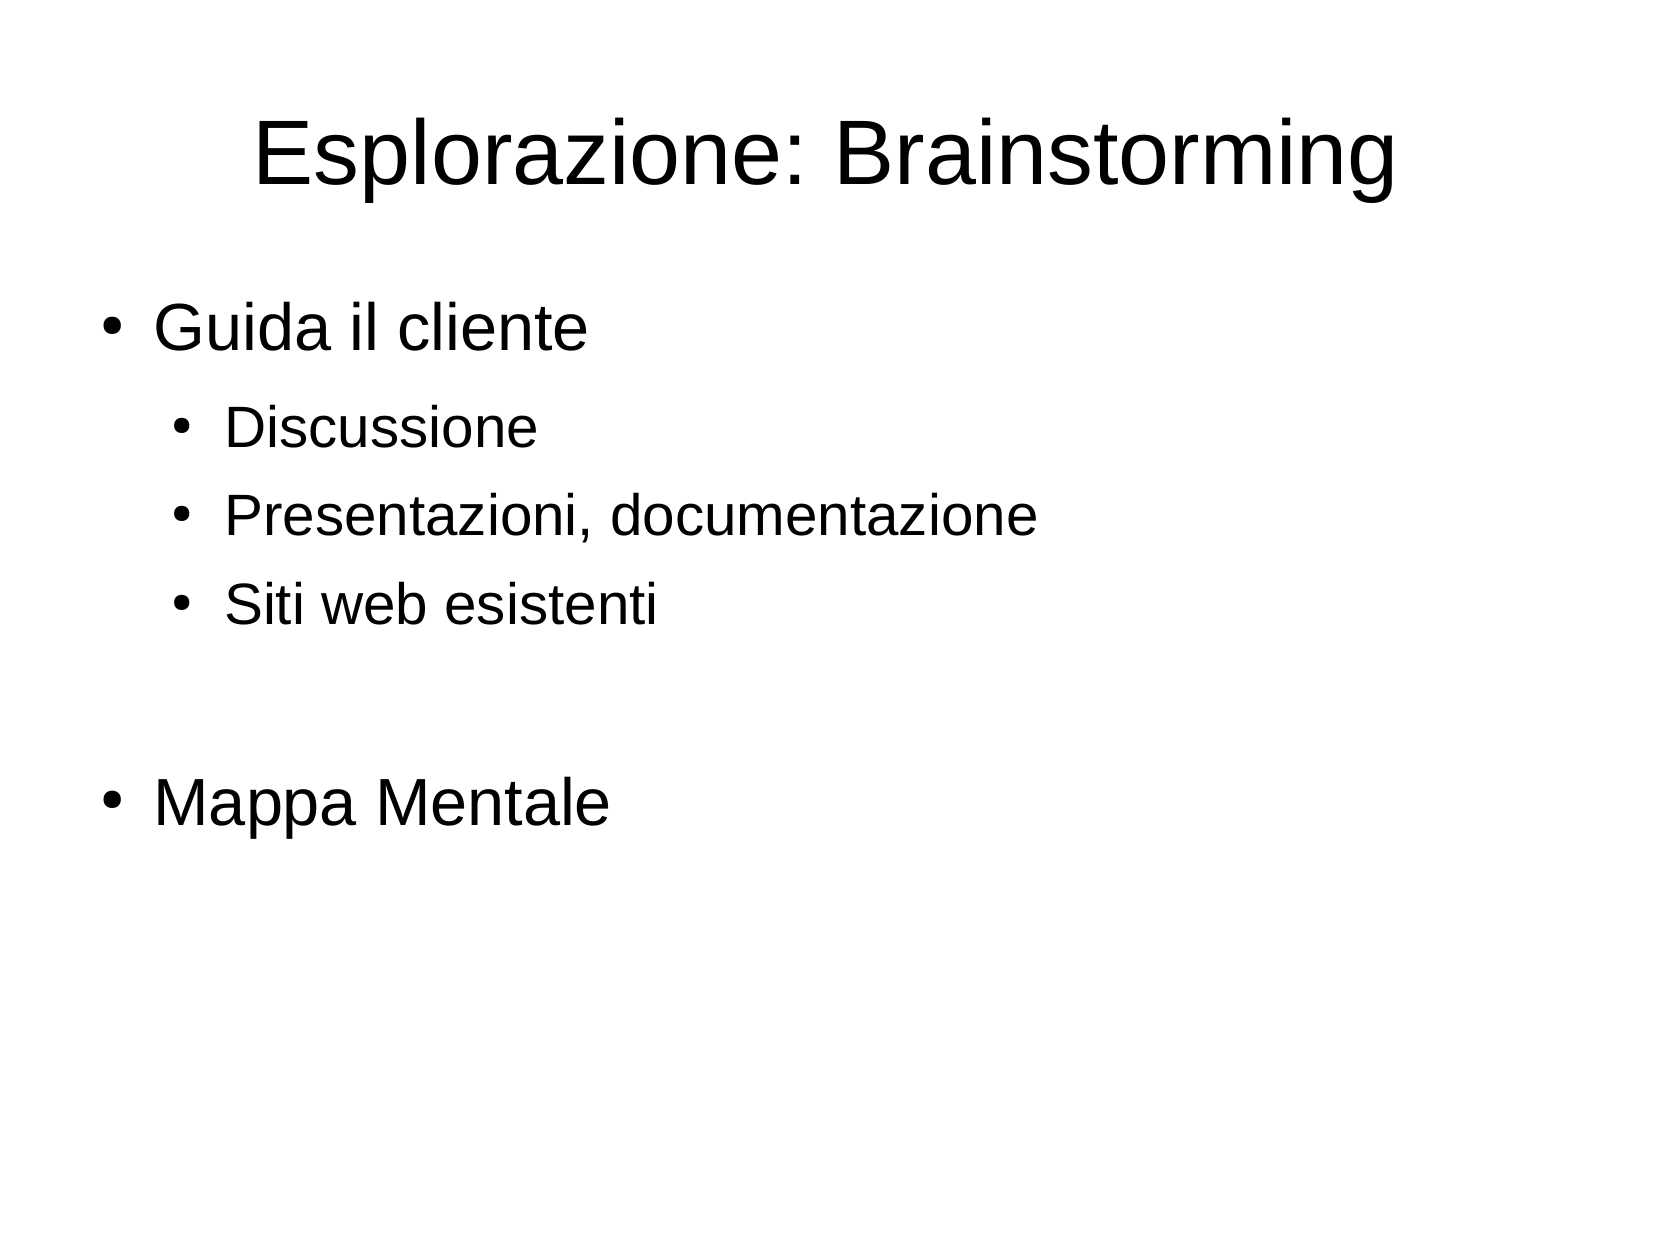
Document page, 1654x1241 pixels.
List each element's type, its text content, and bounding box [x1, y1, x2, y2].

list Guida il cliente Discussione Presentazioni, documentazione Siti web esistenti Mappa Mentale [82, 290, 1571, 1109]
title Esplorazione: Brainstorming [82, 49, 1571, 257]
